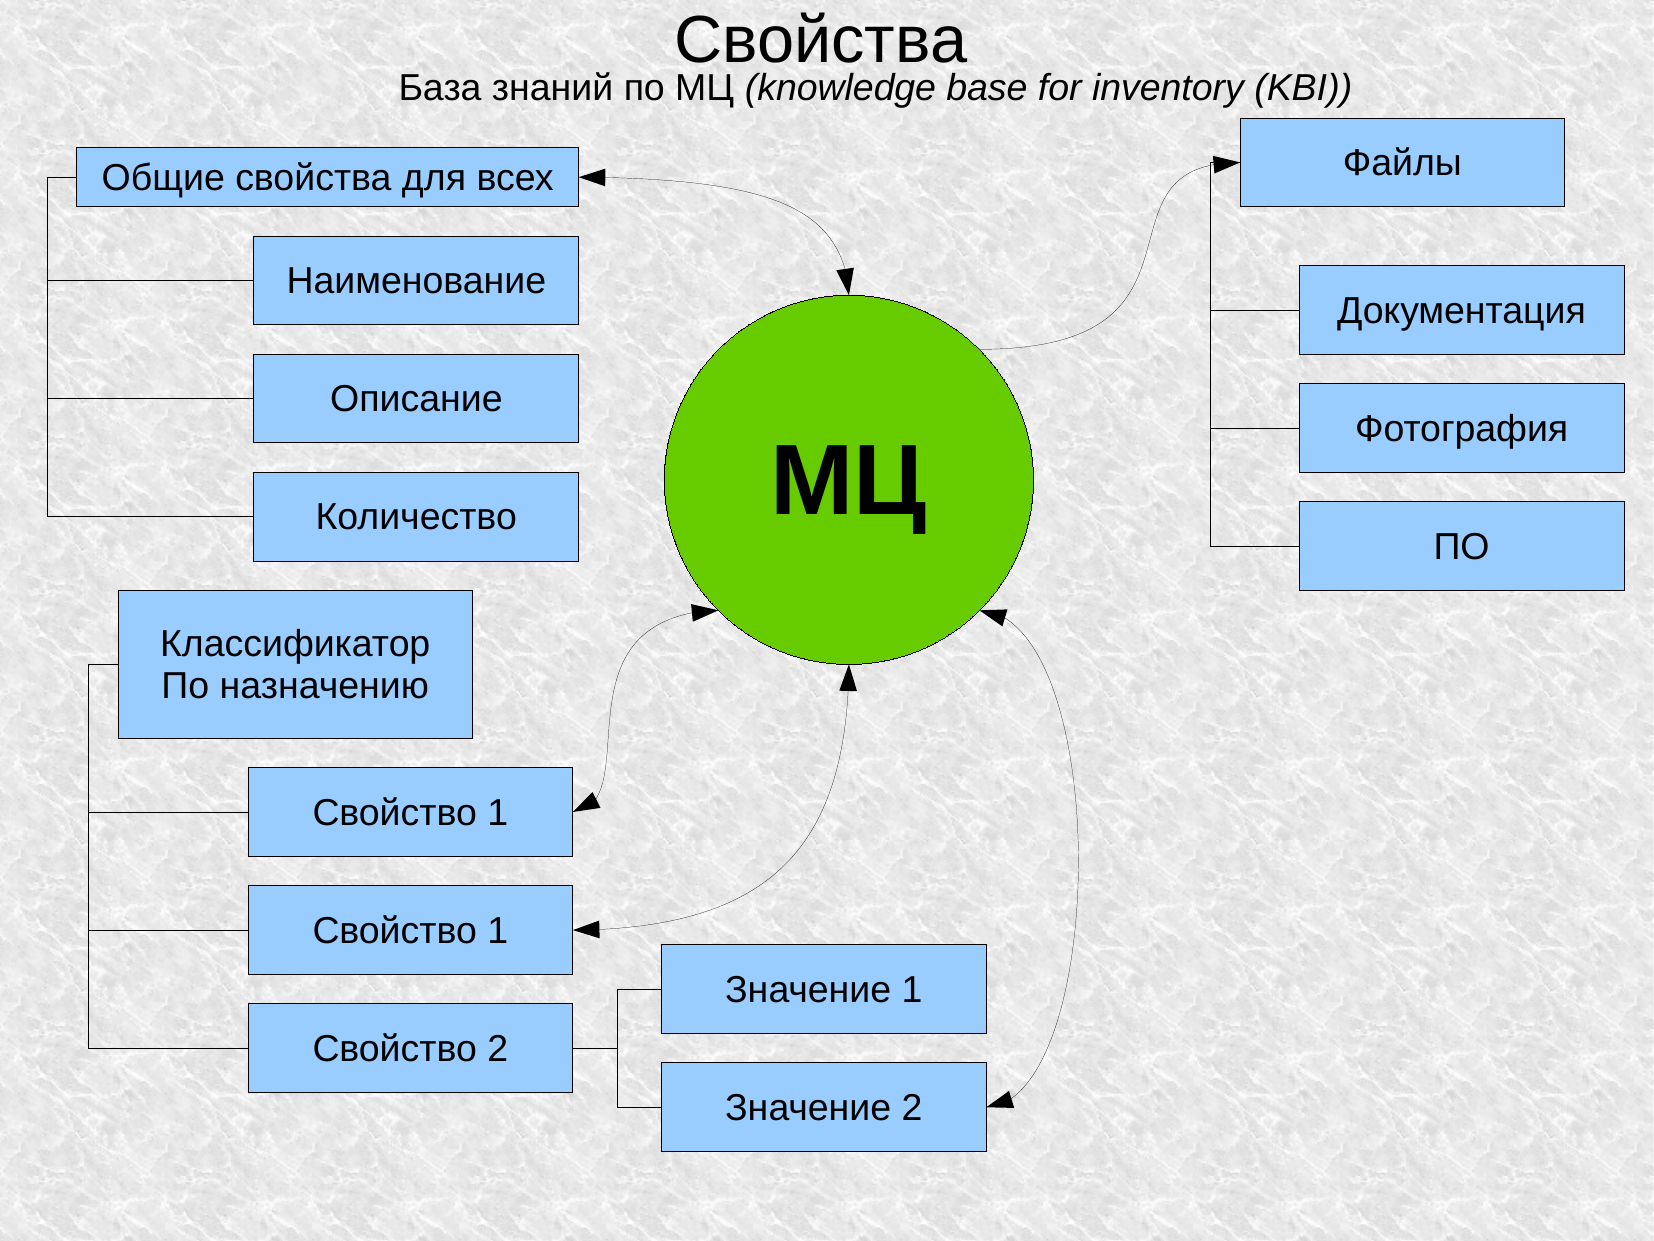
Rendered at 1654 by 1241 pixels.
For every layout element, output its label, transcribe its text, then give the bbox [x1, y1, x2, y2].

picture [89, 611, 848, 930]
picture [89, 611, 1078, 1107]
text_box Описание [253, 354, 579, 443]
text_box Общие свойства для всех [76, 147, 579, 207]
text_box Документация [1299, 265, 1625, 355]
text_box Классификатор По назначению [118, 590, 473, 739]
text_box Наименование [253, 236, 579, 325]
text_box Свойство 1 [248, 885, 573, 975]
text_box МЦ [664, 295, 1034, 665]
text_box ПО [1299, 501, 1625, 591]
picture [0, 0, 1654, 1241]
text_box Значение 1 [661, 944, 987, 1034]
text_box Значение 2 [661, 1062, 987, 1152]
text_box Свойство 2 [248, 1003, 573, 1093]
text_box Фотография [1299, 383, 1625, 473]
text_box База знаний по МЦ (knowledge base for inventory (KBI)) [383, 59, 1388, 119]
text_box Файлы [1240, 118, 1565, 207]
text_box Свойство 1 [248, 767, 573, 857]
subtitle Свойства [76, 0, 1565, 89]
text_box Количество [253, 472, 579, 562]
